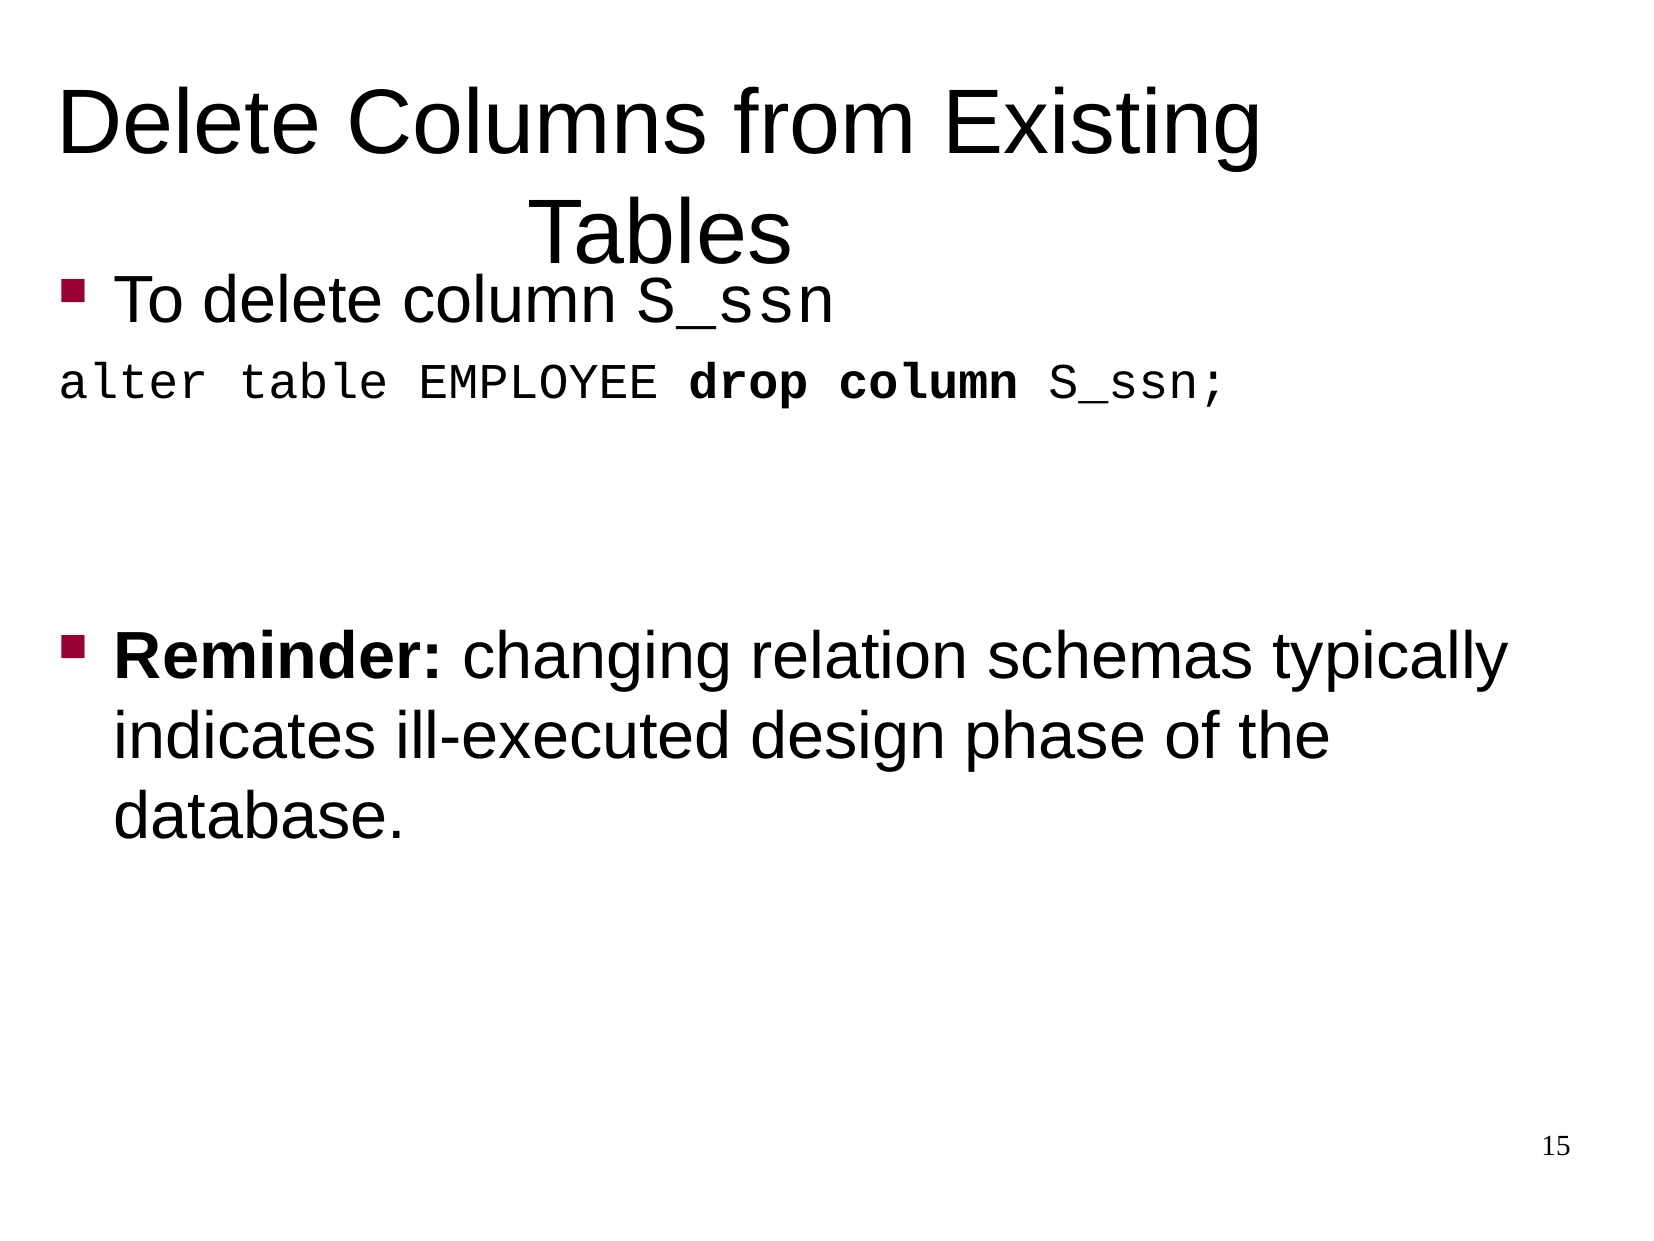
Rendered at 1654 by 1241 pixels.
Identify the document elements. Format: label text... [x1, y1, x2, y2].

title Delete Columns from Existing Tables [41, 54, 1452, 207]
list To delete column S_ssn alter table EMPLOYEE drop column S_ssn; Reminder: changing relation schemas typically indicates ill-executed design phase of the database. [43, 247, 1544, 1117]
